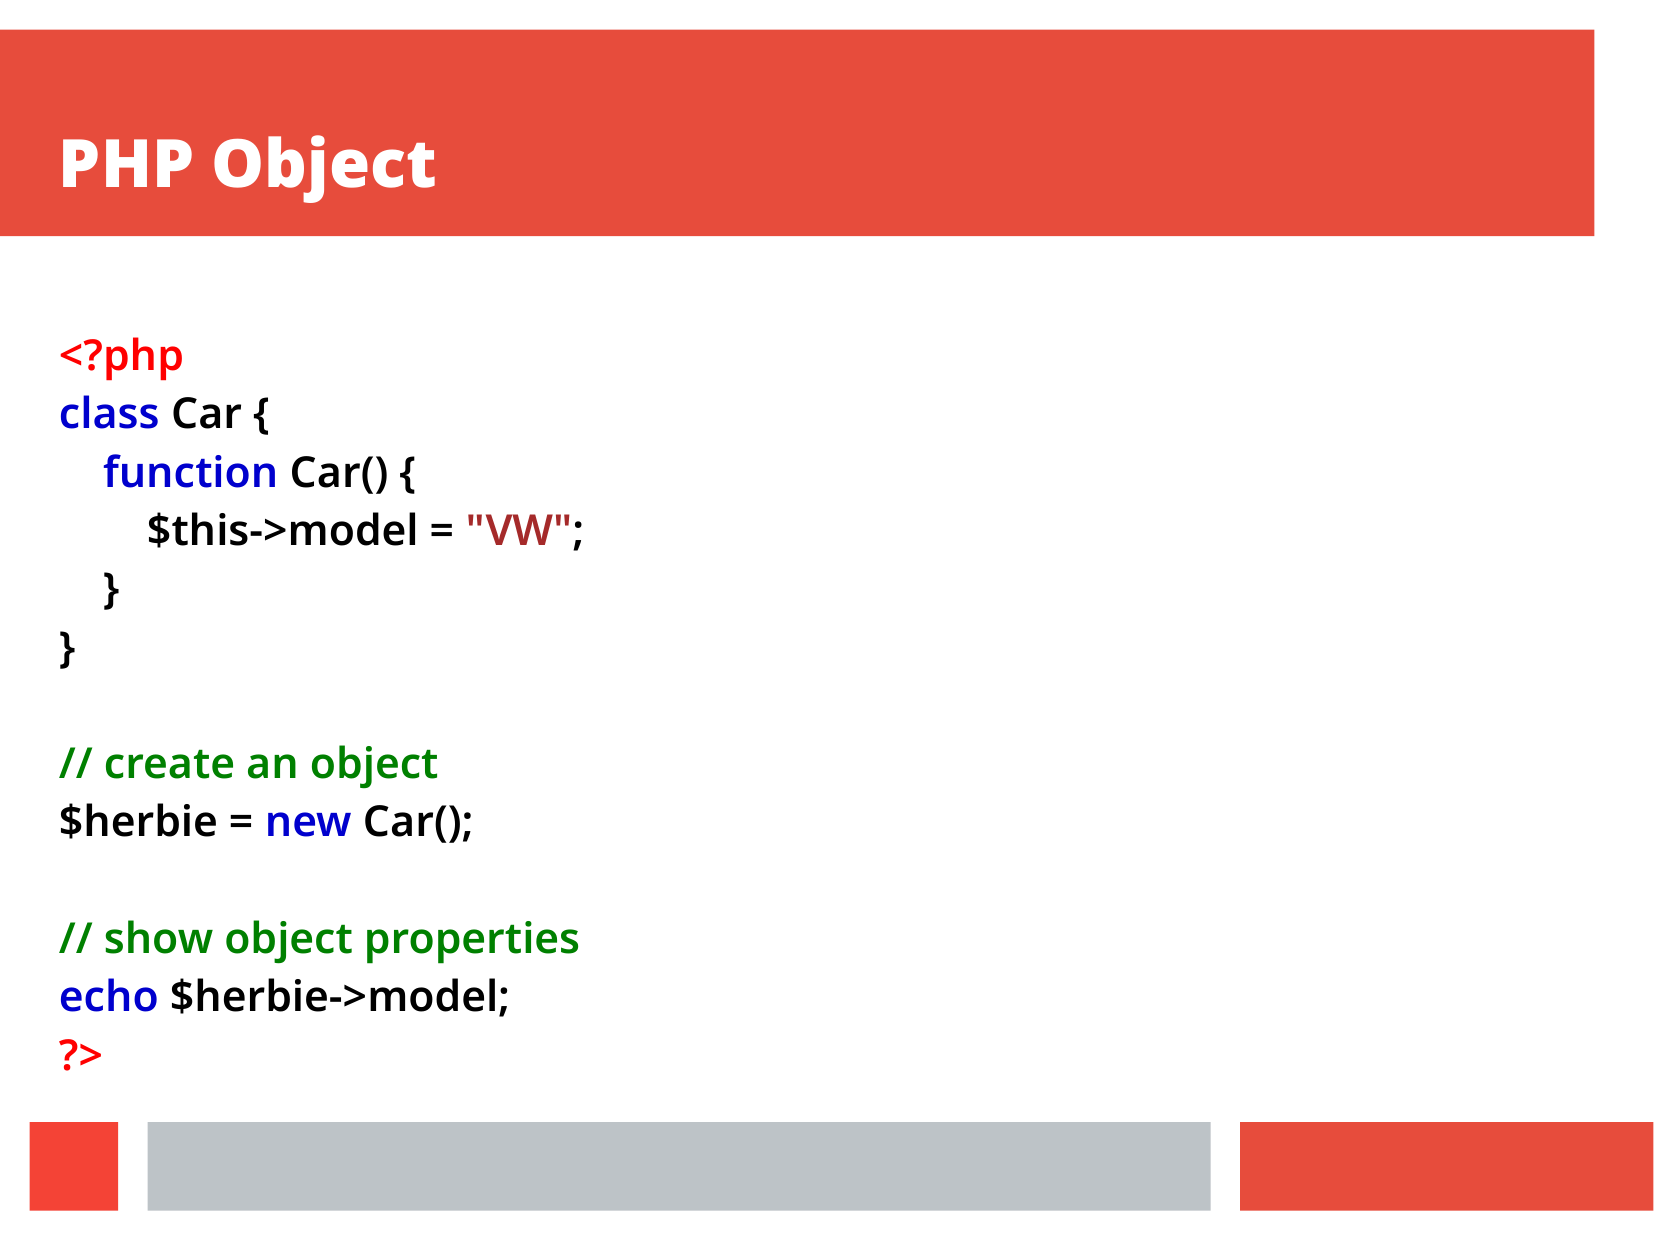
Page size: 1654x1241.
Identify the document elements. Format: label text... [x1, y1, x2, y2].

list <?php class Car { function Car() { $this->model = "VW"; } } // create an object $herbie = new Car(); // show object properties echo $herbie->model; ?> [59, 324, 1565, 1093]
title PHP Object [59, 59, 1595, 207]
